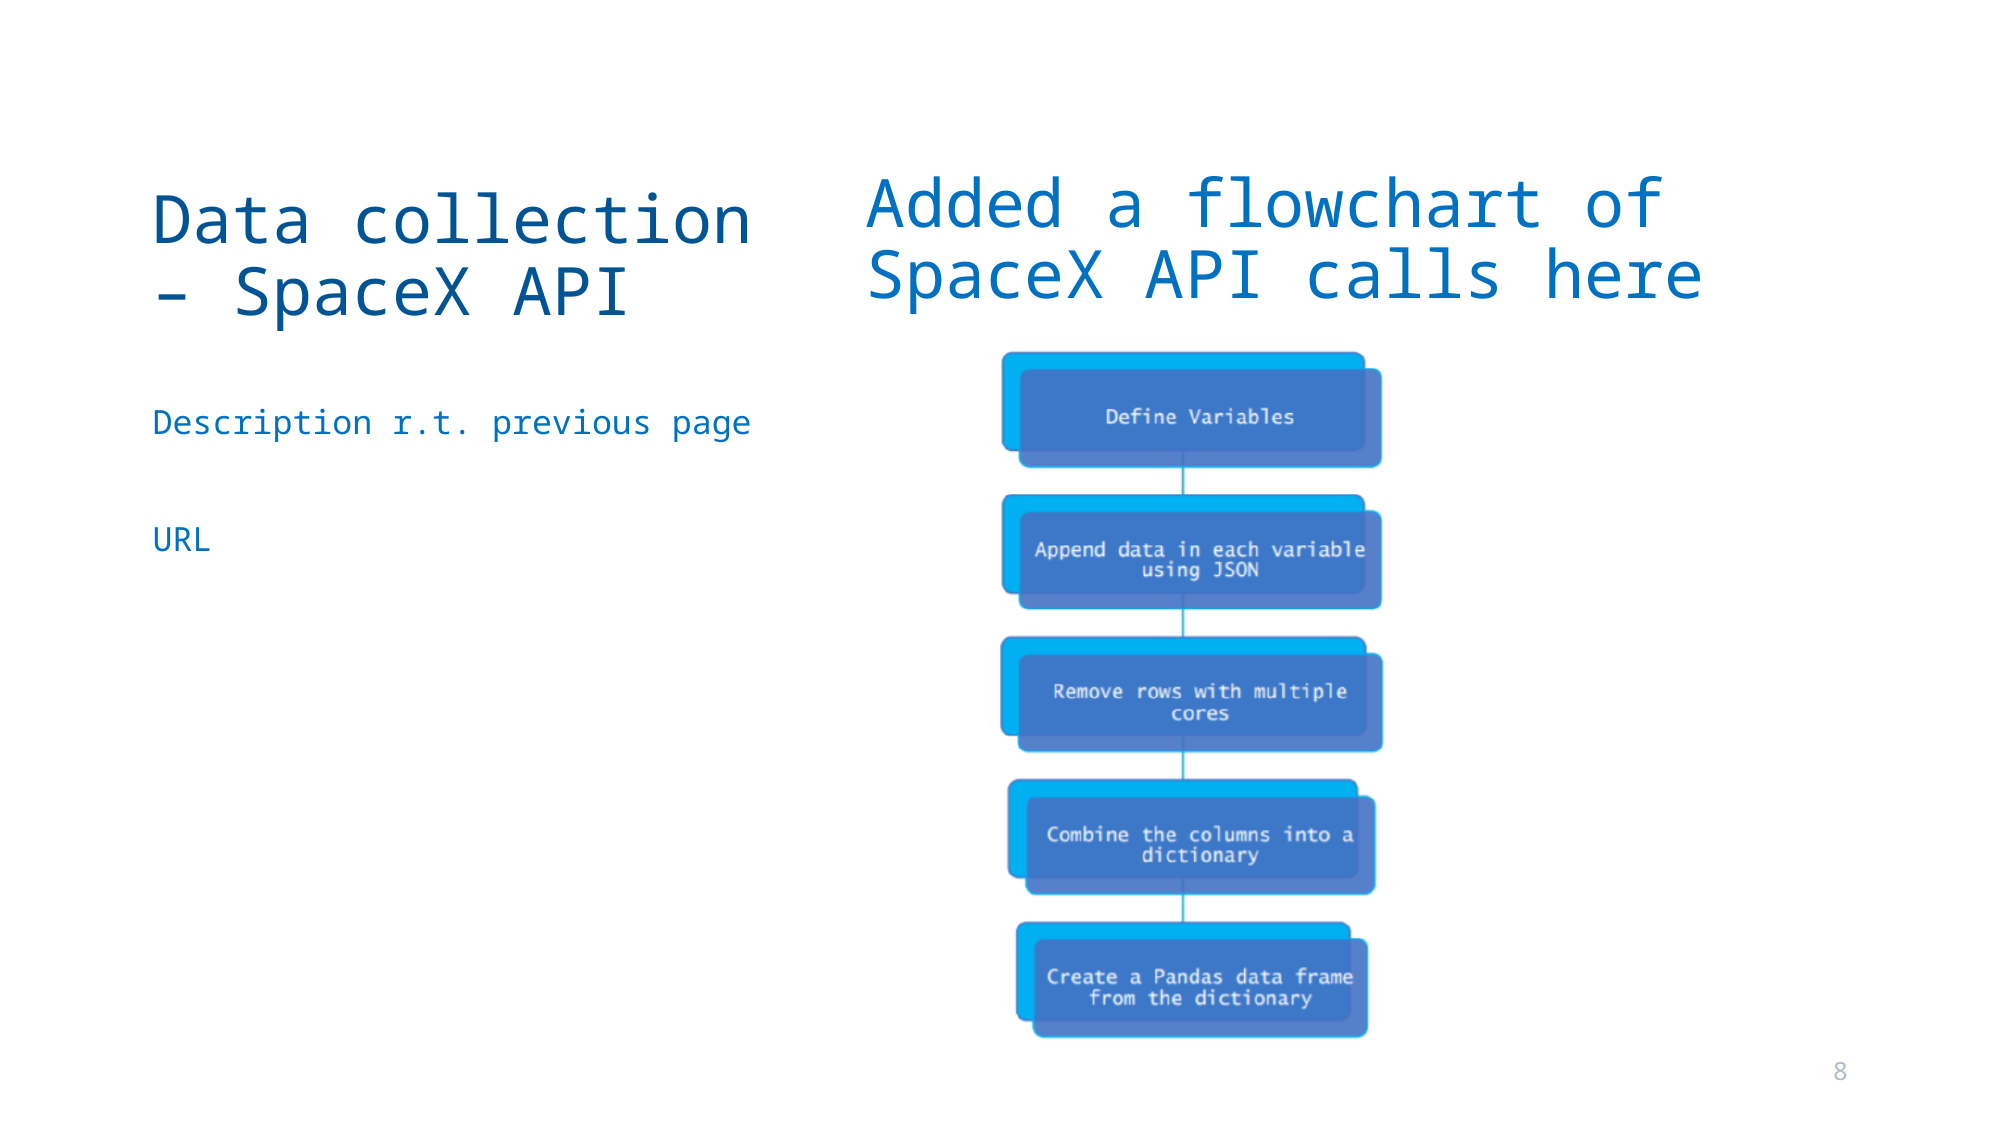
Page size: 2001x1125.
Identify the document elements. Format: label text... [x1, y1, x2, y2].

title Data collection – SpaceX API [137, 75, 783, 337]
list Added a flowchart of SpaceX API calls here [850, 161, 1863, 962]
list Description r.t. previous page URL [137, 337, 783, 963]
slide_number 41 [1412, 1042, 1863, 1103]
picture [993, 343, 1394, 1052]
